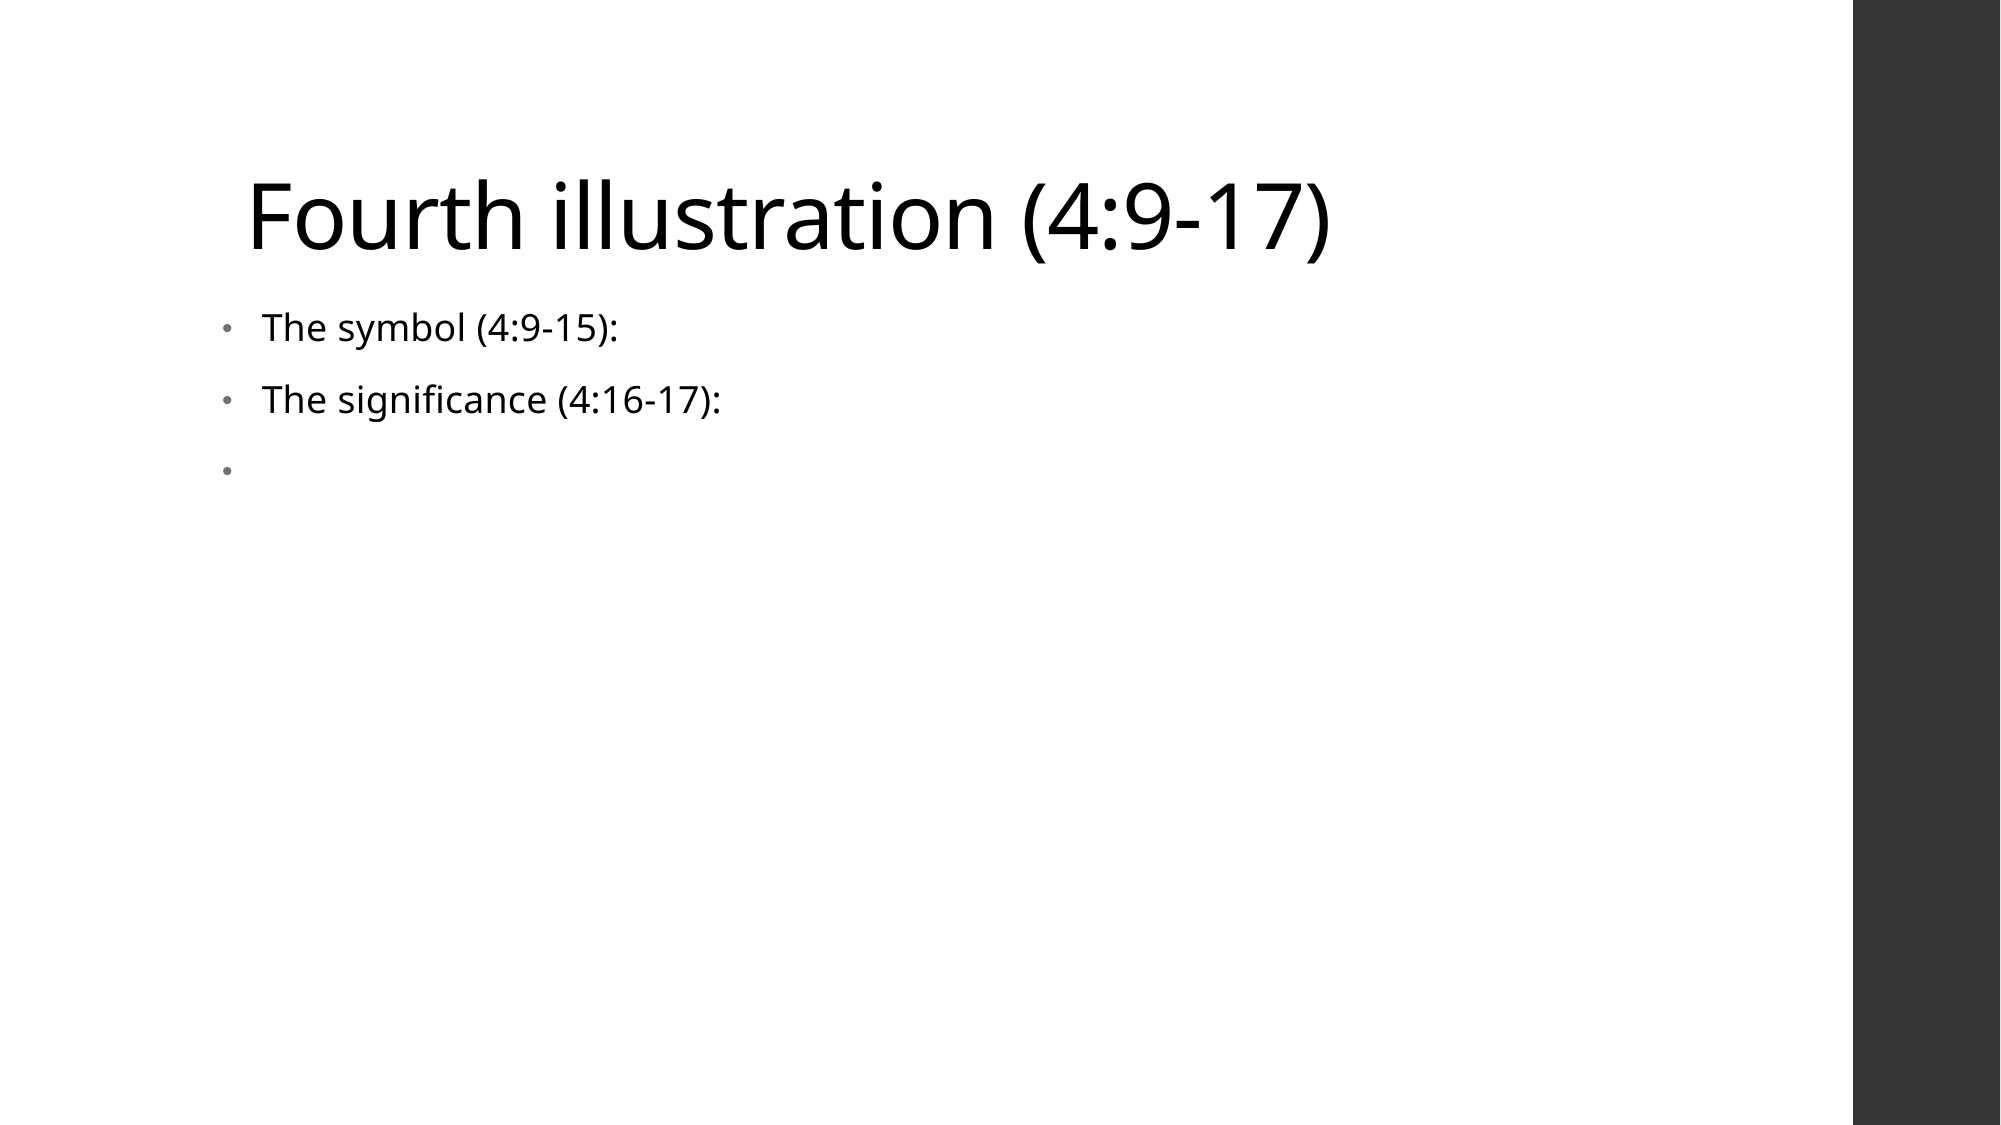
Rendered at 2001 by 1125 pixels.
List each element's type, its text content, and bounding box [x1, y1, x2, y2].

list The symbol (4:9-15): The significance (4:16-17): [206, 299, 1617, 1014]
title Fourth illustration (4:9-17) [206, 60, 1797, 278]
